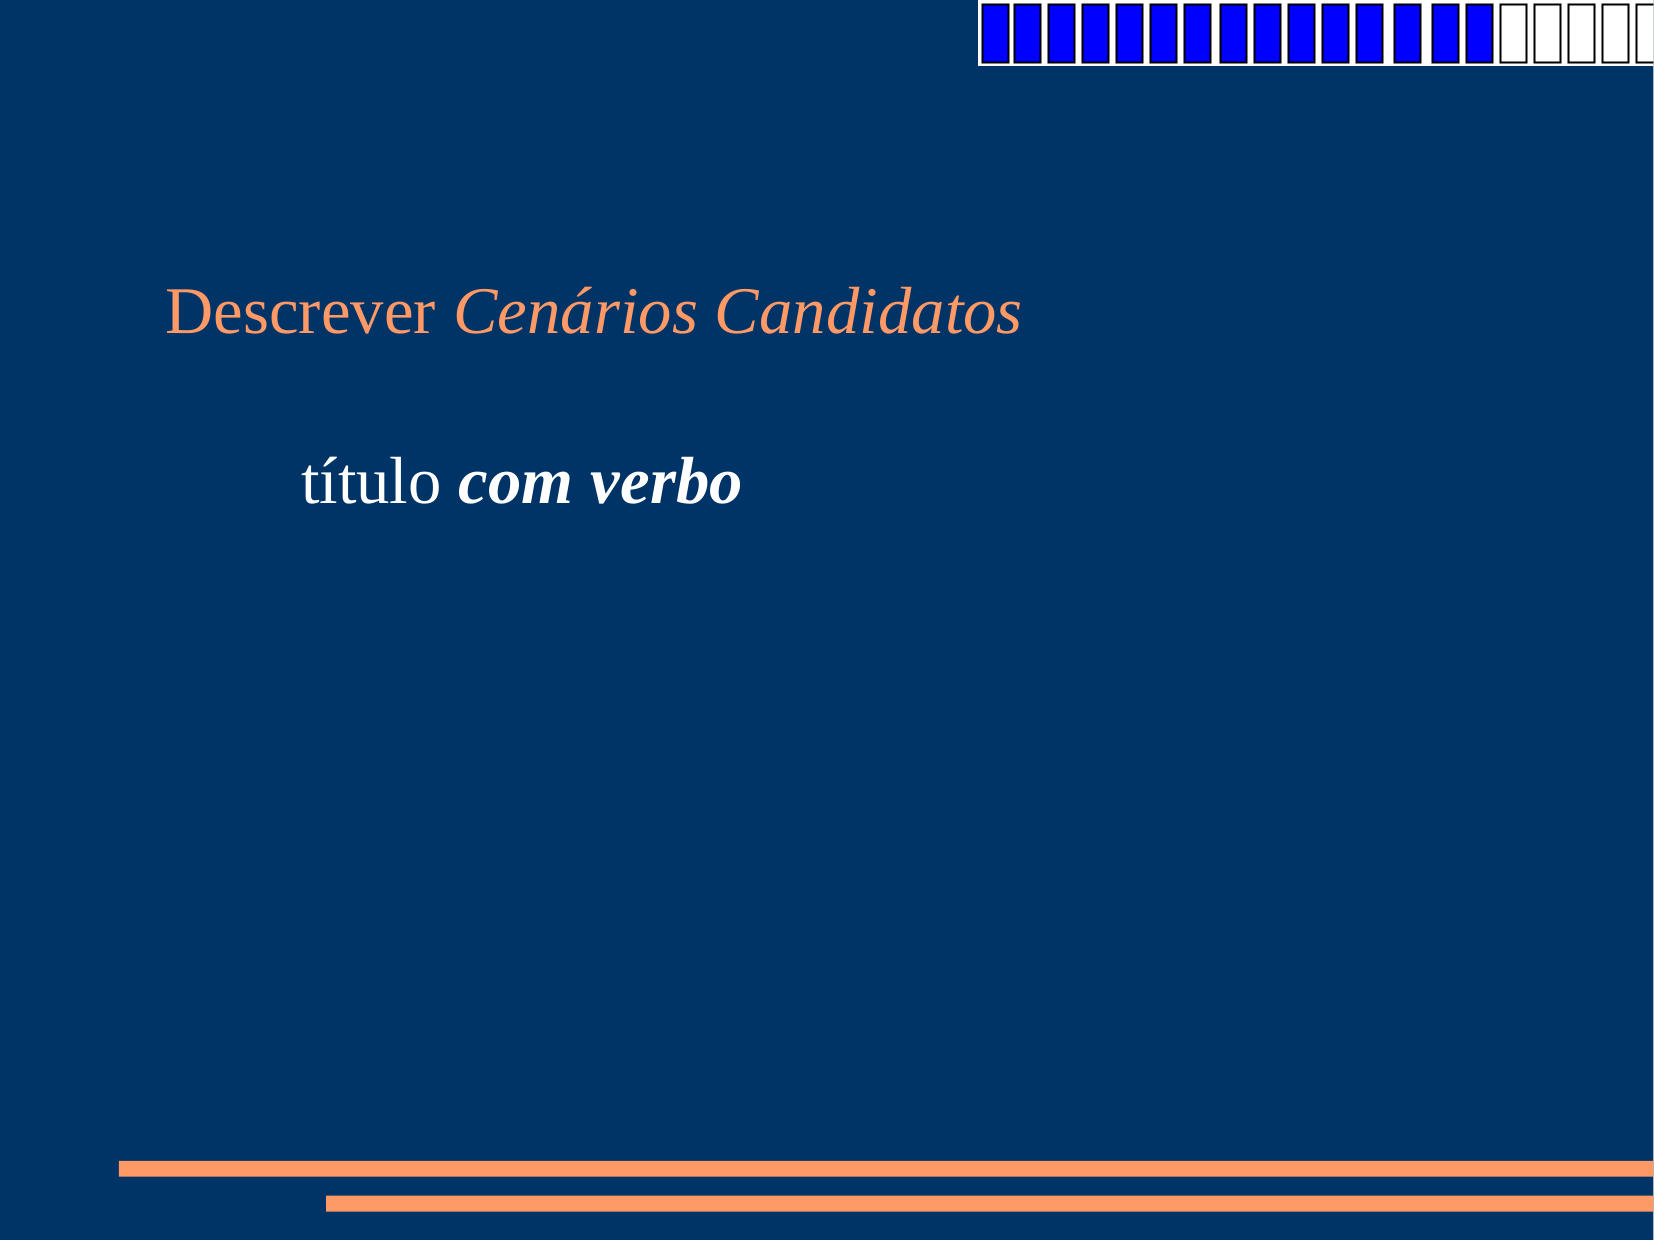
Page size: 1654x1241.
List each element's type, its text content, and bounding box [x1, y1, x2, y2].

text_box título com verbo [206, 444, 1595, 532]
text_box Descrever Cenários Candidatos [147, 273, 1300, 355]
picture [978, 0, 1654, 67]
